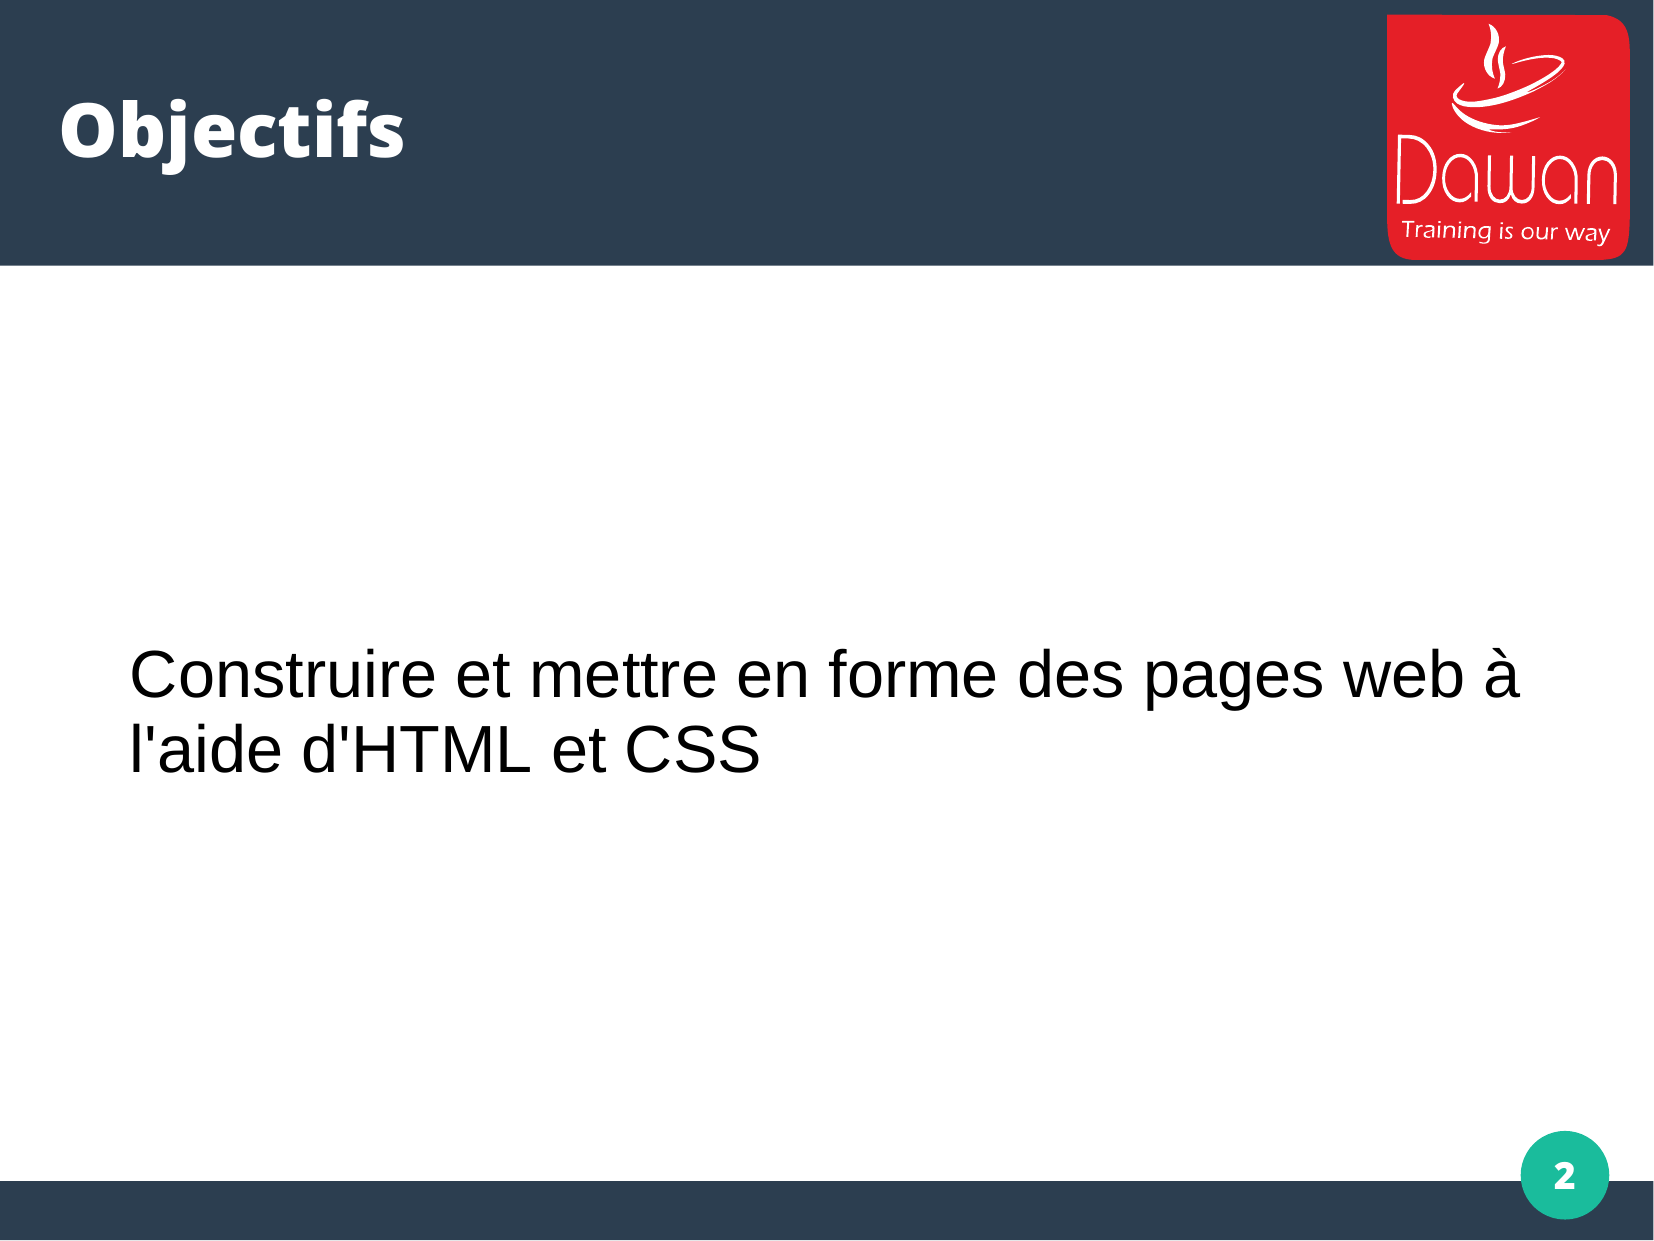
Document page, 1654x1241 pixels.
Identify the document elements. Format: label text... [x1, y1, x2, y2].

picture [1387, 14, 1630, 260]
title Objectifs [59, 49, 1387, 207]
list Construire et mettre en forme des pages web à l'aide d'HTML et CSS [59, 324, 1595, 1152]
